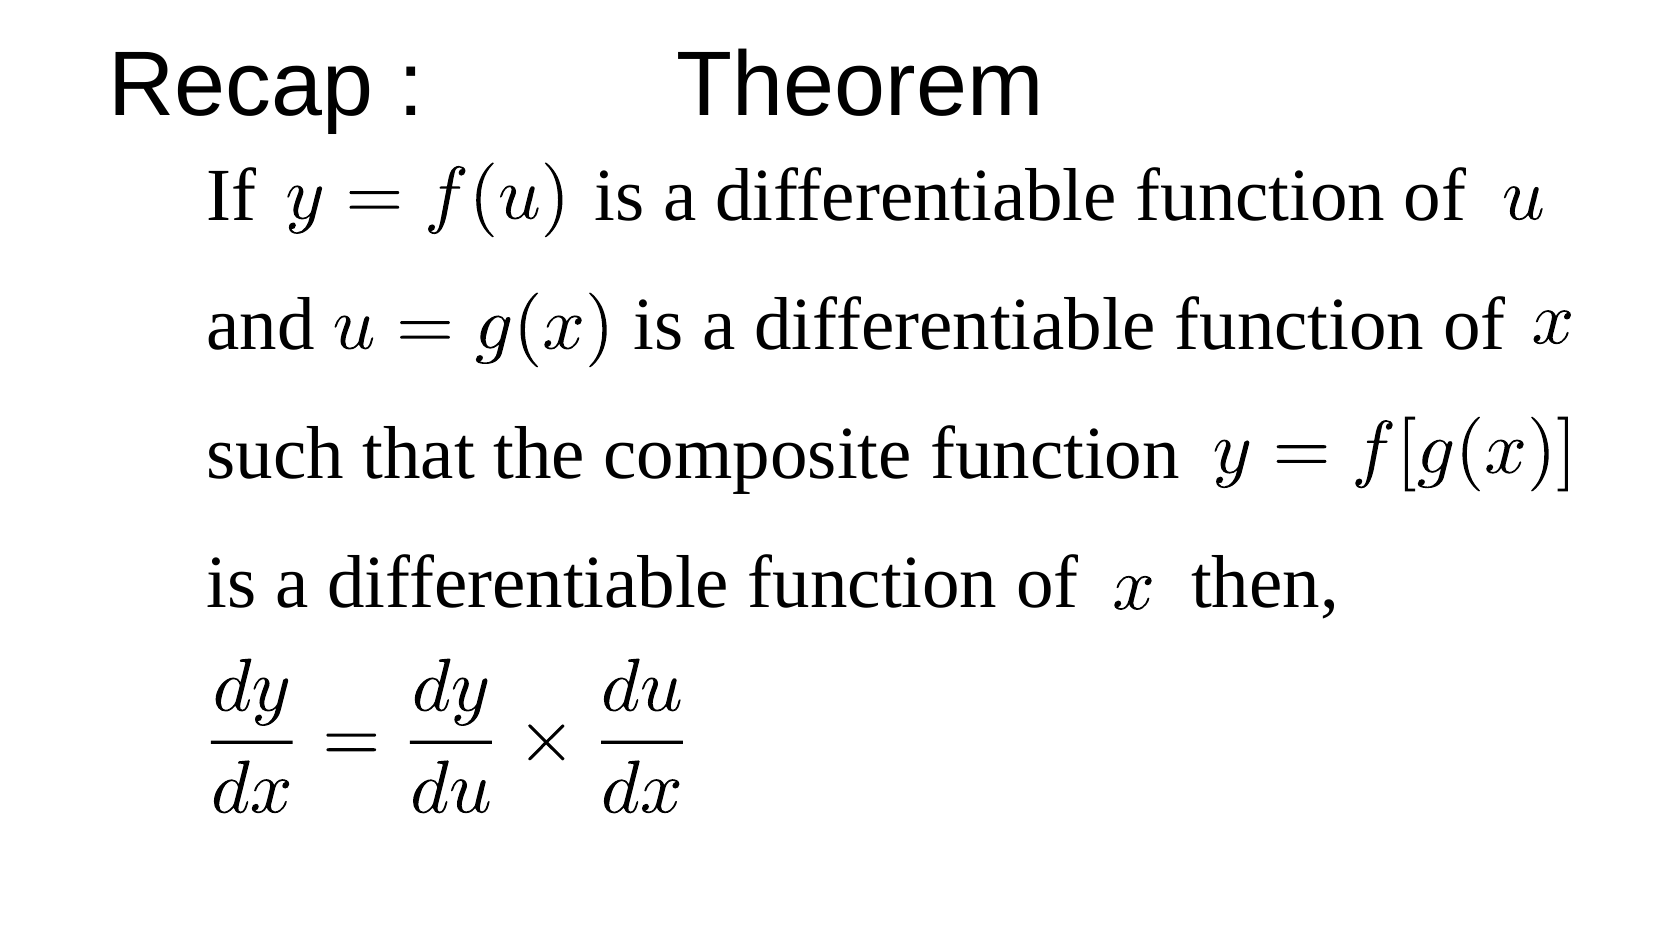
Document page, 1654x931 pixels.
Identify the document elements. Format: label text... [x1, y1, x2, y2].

subtitle If is a differentiable function of and is a differentiable function of such that the composite function is a differentiable function of then, [59, 153, 1595, 875]
text_box [1114, 575, 1152, 610]
text_box [334, 292, 607, 368]
title Recap : Theorem [82, 32, 1571, 135]
text_box [210, 658, 683, 814]
text_box [1214, 416, 1568, 492]
text_box [287, 162, 563, 238]
text_box [1533, 310, 1571, 345]
text_box [1503, 186, 1543, 221]
